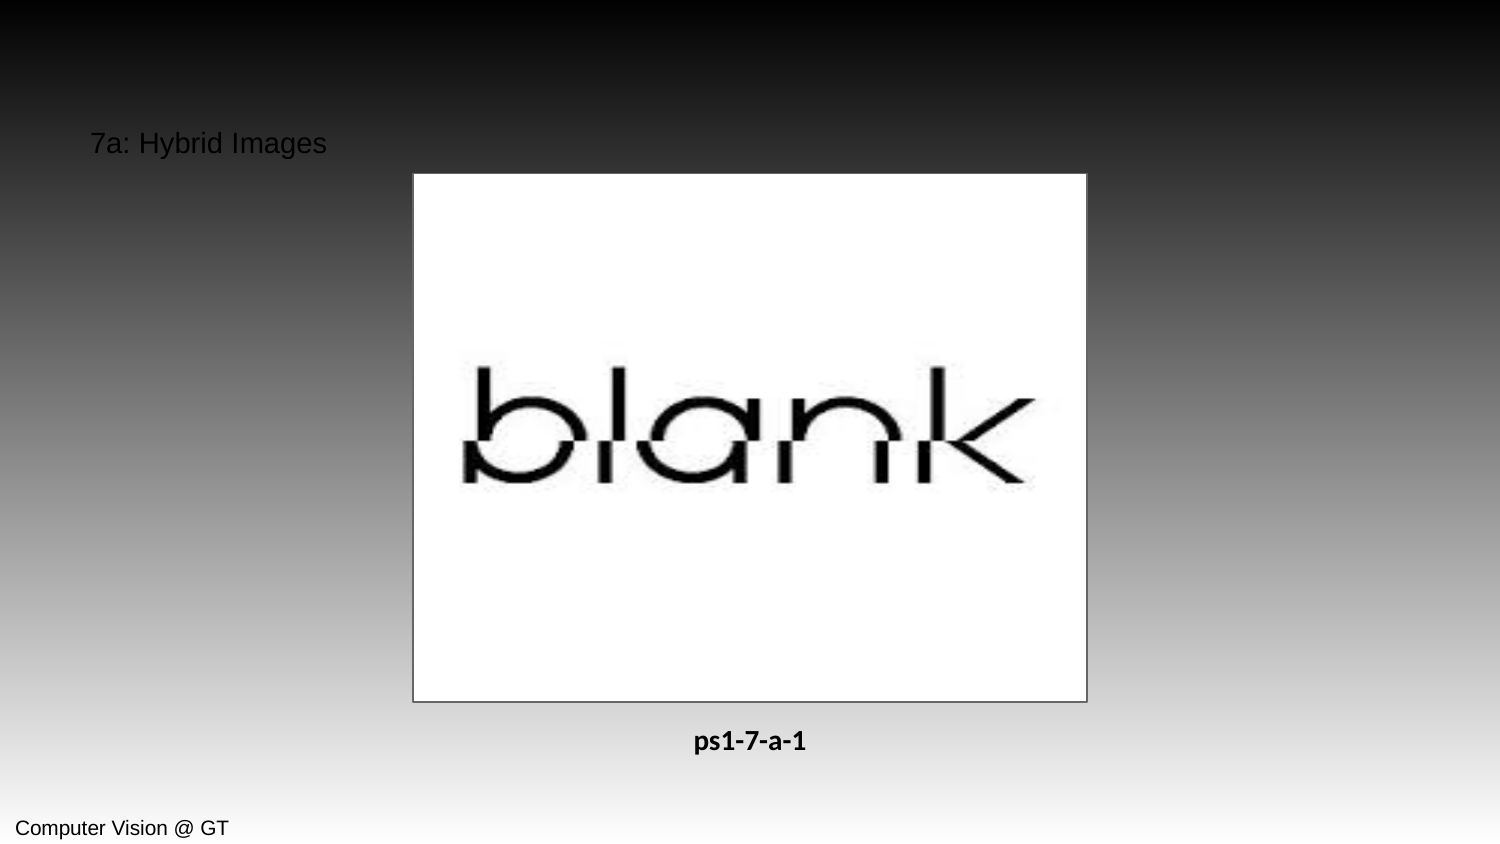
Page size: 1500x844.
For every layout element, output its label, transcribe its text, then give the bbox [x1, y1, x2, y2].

picture [413, 174, 1087, 701]
text_box Computer Vision @ GT [0, 811, 422, 844]
title 7a: Hybrid Images [75, 33, 1425, 175]
text_box ps1-7-a-1 [413, 701, 1087, 784]
